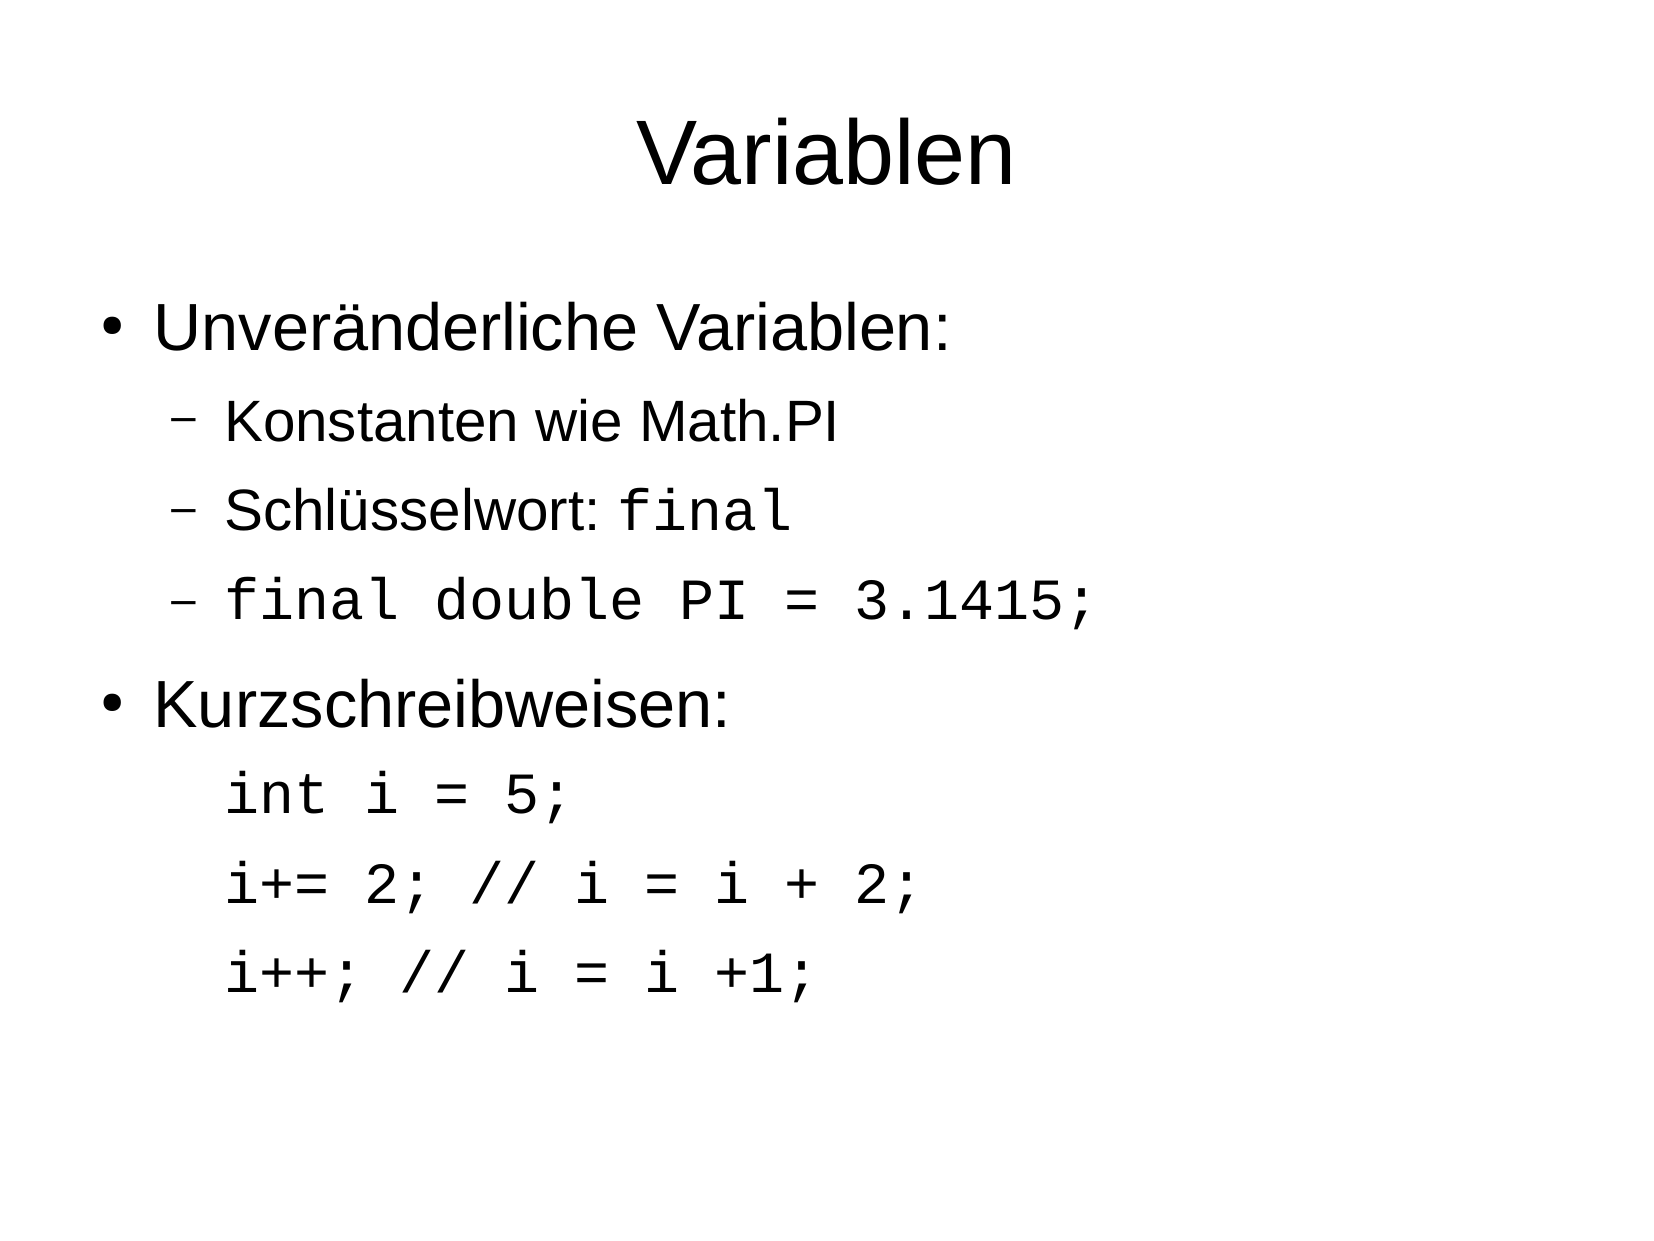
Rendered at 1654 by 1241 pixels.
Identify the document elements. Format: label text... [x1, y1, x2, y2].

list Unveränderliche Variablen: Konstanten wie Math.PI Schlüsselwort: final final double PI = 3.1415; Kurzschreibweisen: int i = 5; i+= 2; // i = i + 2; i++; // i = i +1; [82, 290, 1571, 1216]
title Variablen [82, 49, 1571, 257]
